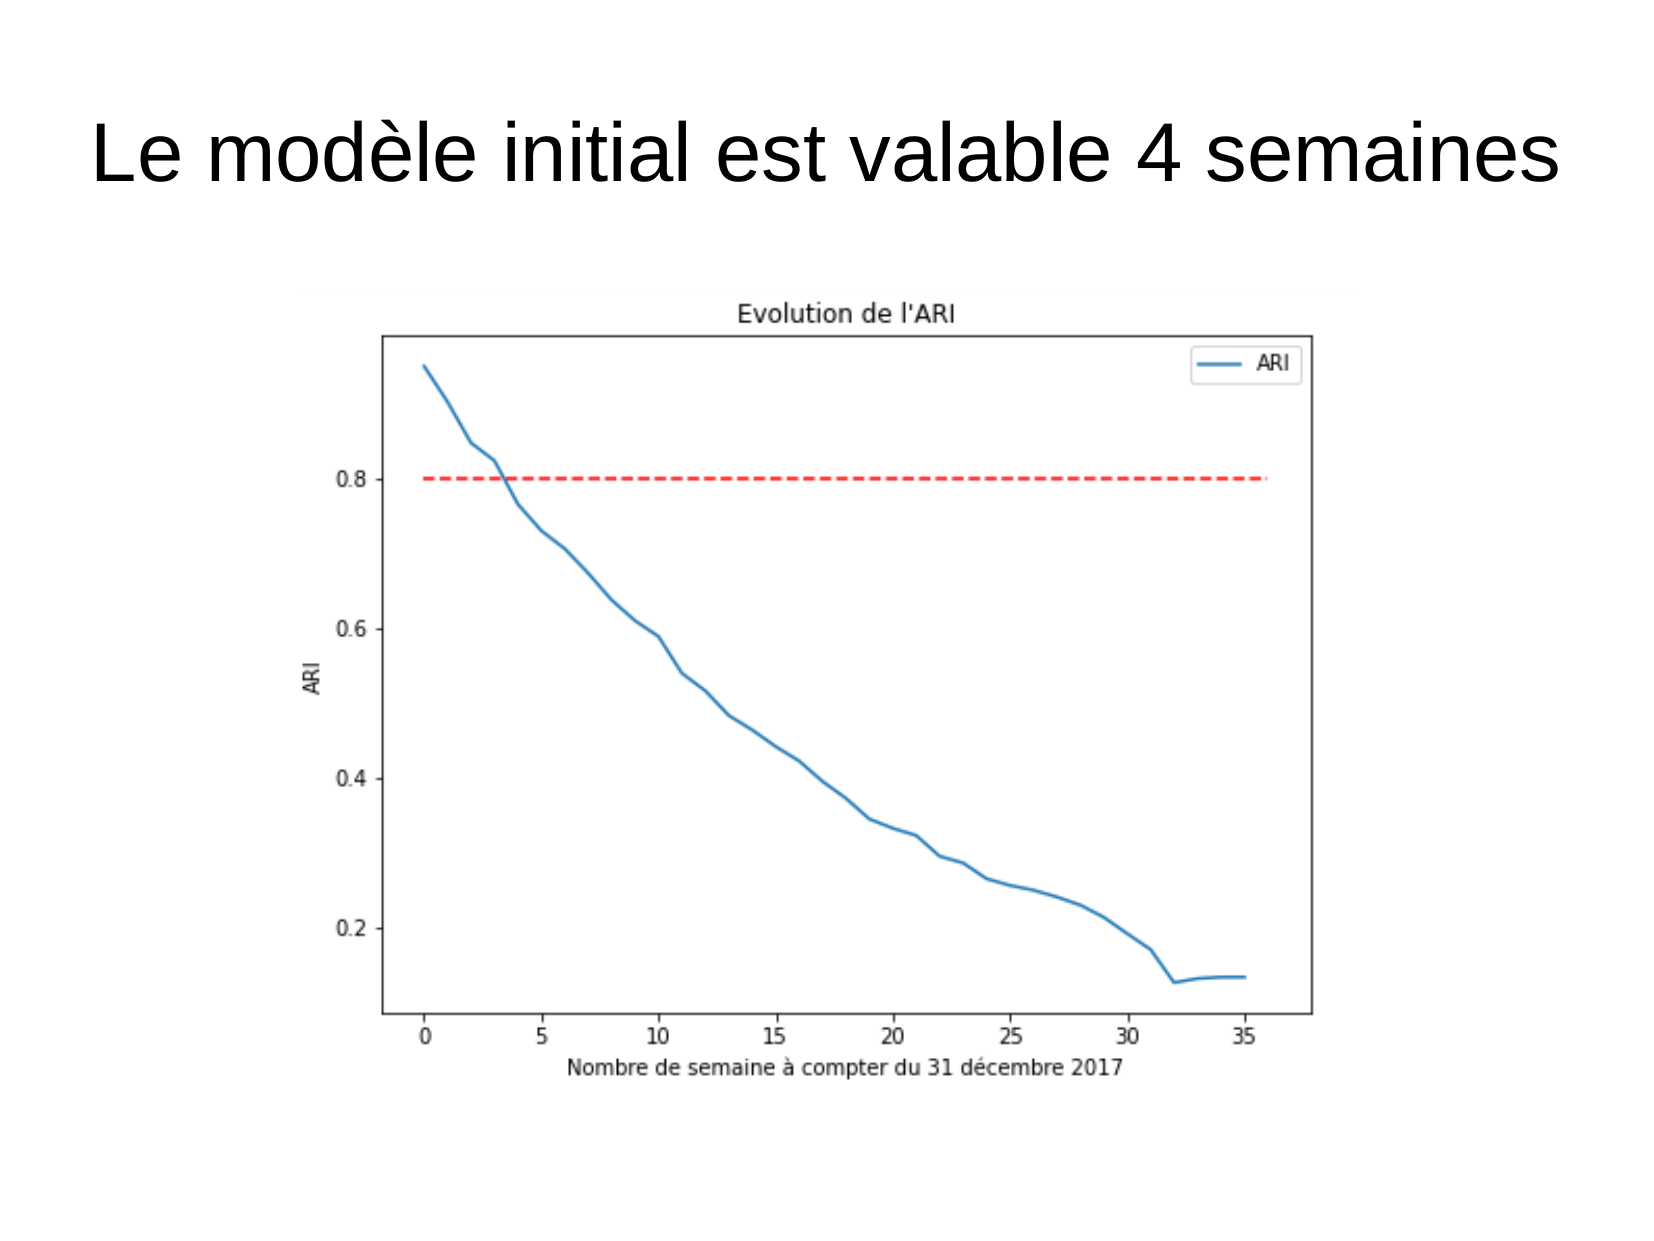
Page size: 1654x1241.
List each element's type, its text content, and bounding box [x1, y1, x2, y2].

title Le modèle initial est valable 4 semaines [23, 49, 1630, 257]
picture [301, 290, 1353, 1109]
